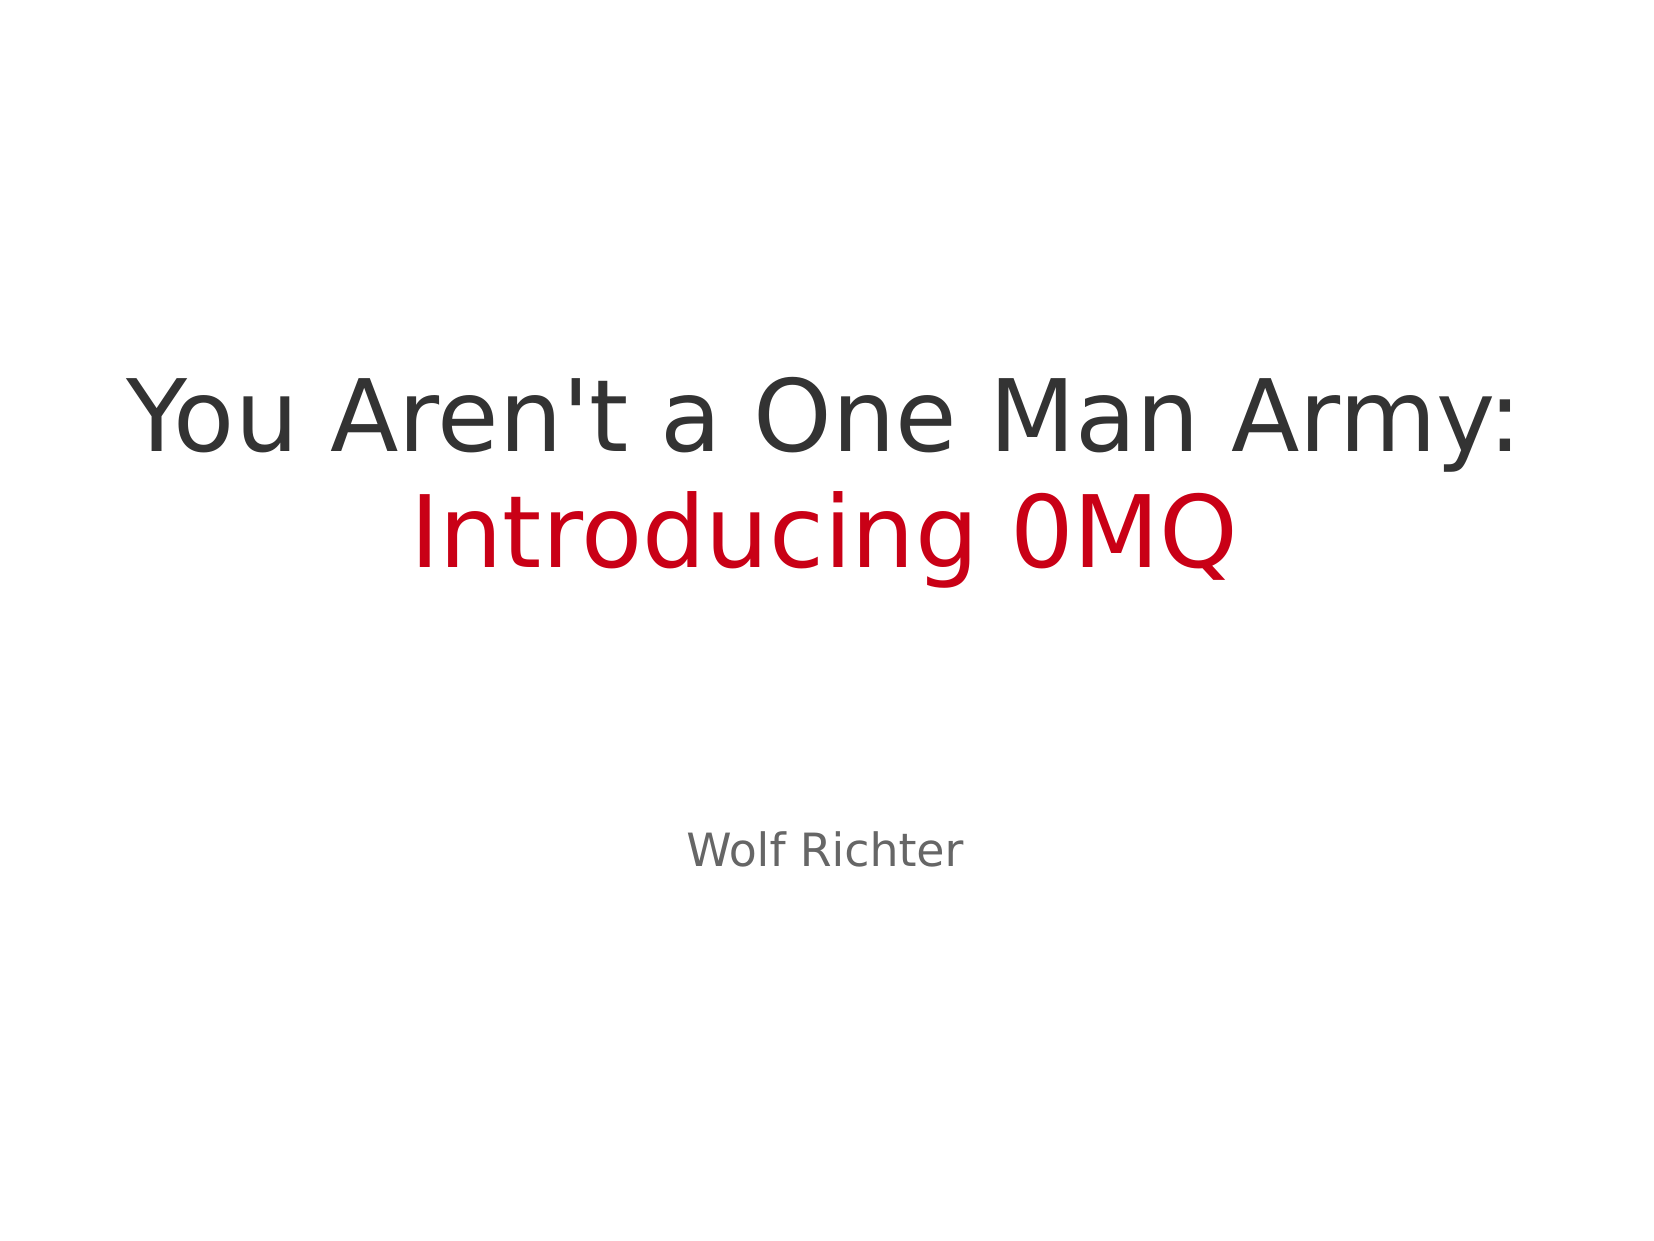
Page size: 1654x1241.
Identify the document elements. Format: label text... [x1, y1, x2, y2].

subtitle You Aren't a One Man Army: Introducing 0MQ Wolf Richter [37, 56, 1613, 1102]
